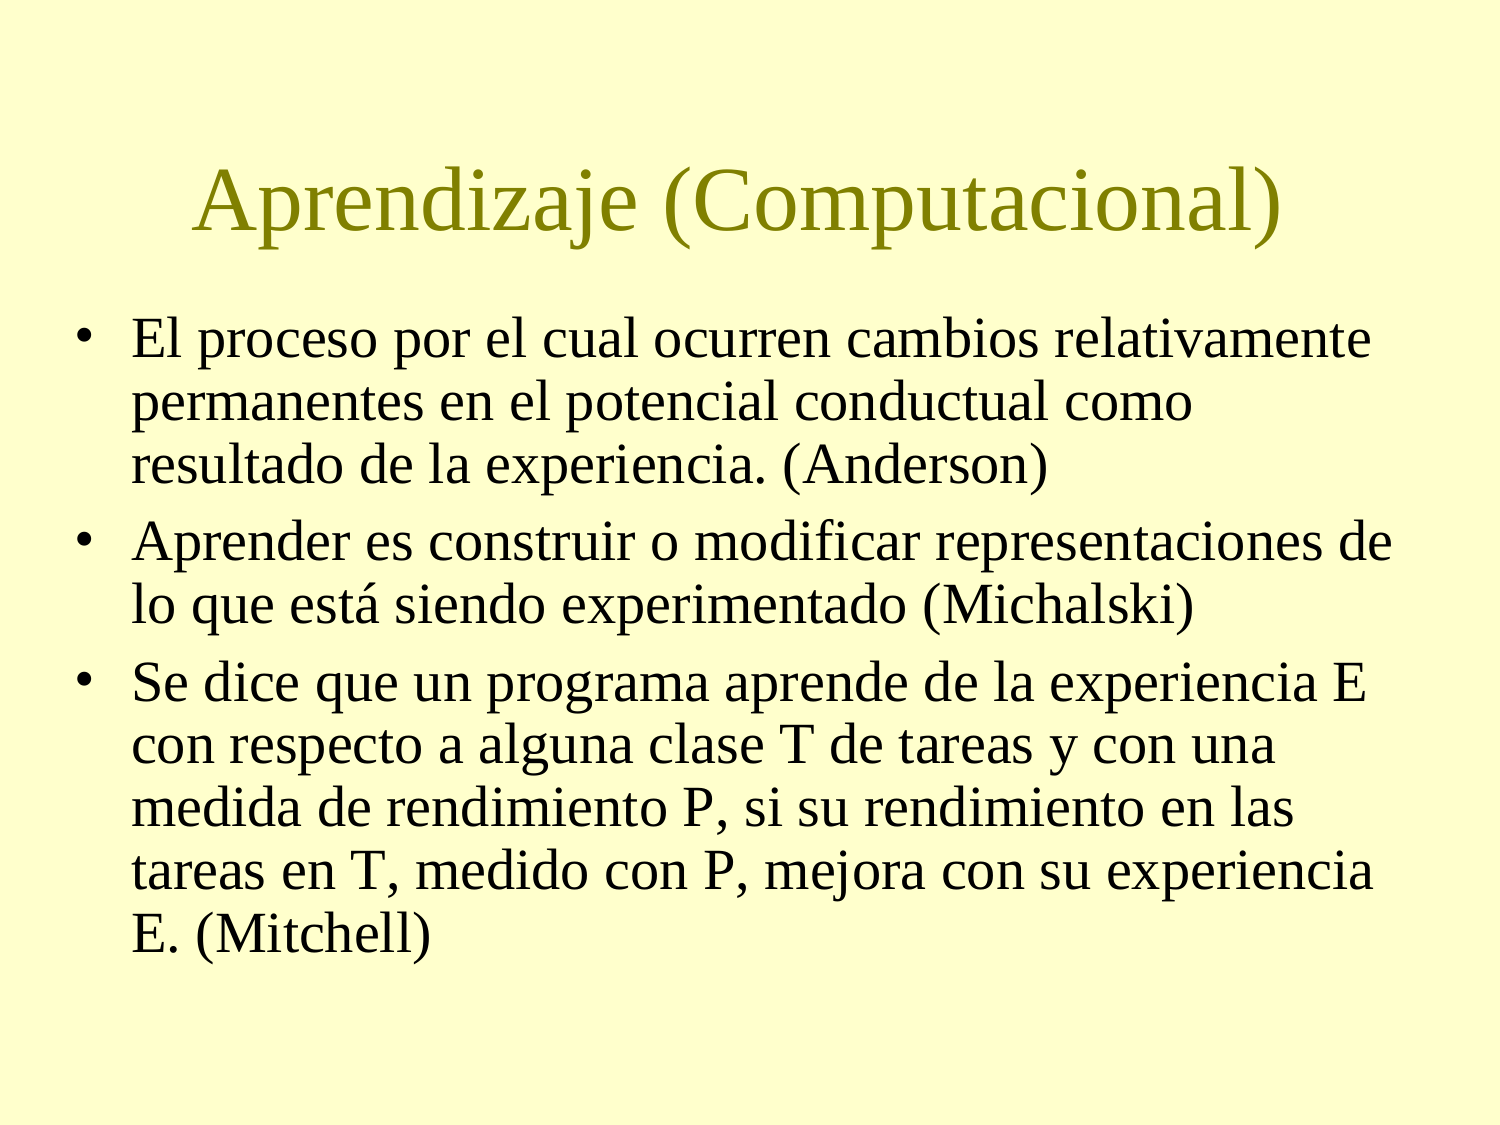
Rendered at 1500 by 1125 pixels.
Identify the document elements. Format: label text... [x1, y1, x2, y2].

title Aprendizaje (Computacional) [112, 99, 1388, 288]
list El proceso por el cual ocurren cambios relativamente permanentes en el potencial conductual como resultado de la experiencia. (Anderson) Aprender es construir o modificar representaciones de lo que está siendo experimentado (Michalski) Se dice que un programa aprende de la experiencia E con respecto a alguna clase T de tareas y con una medida de rendimiento P, si su rendimiento en las tareas en T, medido con P, mejora con su experiencia E. (Mitchell) [60, 299, 1411, 976]
